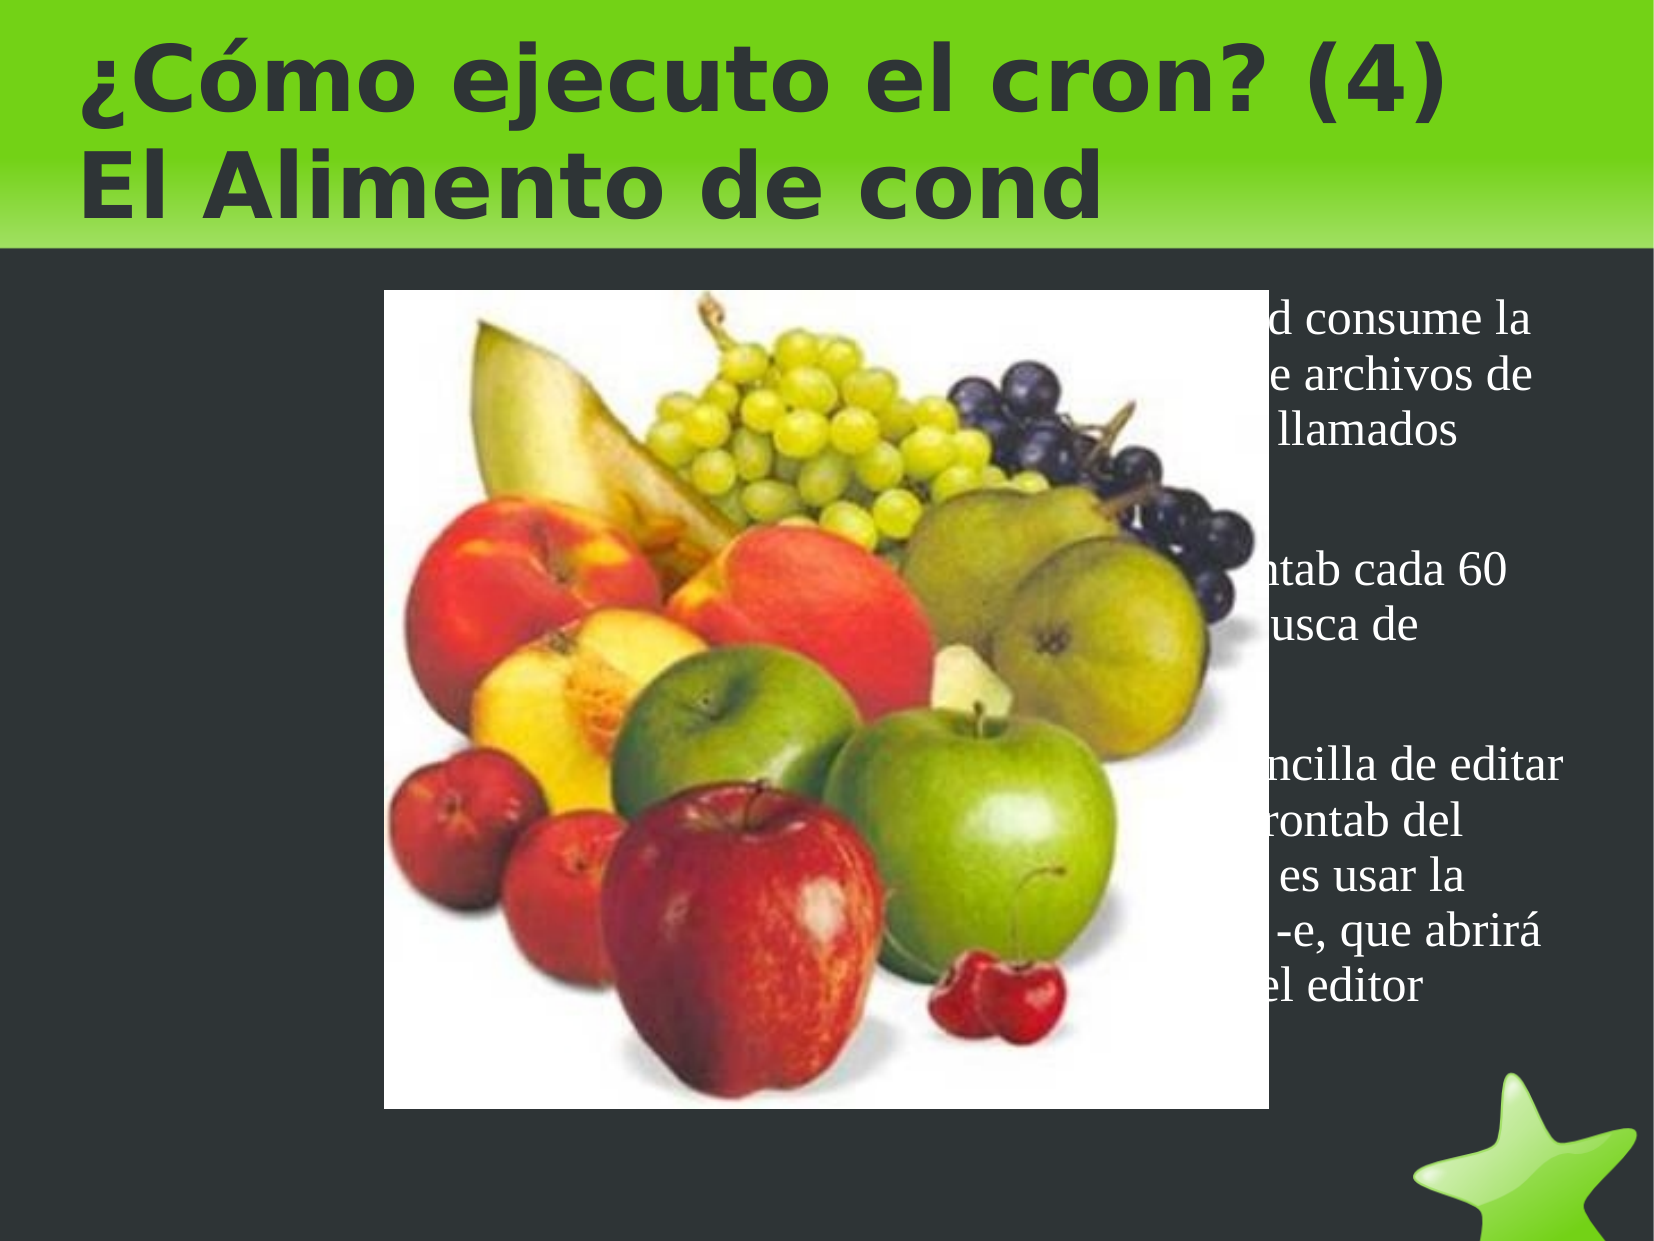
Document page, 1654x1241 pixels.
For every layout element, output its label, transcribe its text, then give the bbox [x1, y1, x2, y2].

title ¿Cómo ejecuto el cron? (4) El Alimento de cond [76, 25, 1565, 240]
picture [0, 0, 1654, 1241]
list El demonio crond consume la información de archivos de configuración llamados crontab. Crond lee el crontab cada 60 segundos en busca de cambios. La forma más sencilla de editar este archivo crontab del usuario actual es usar la orden contrab -e, que abrirá el archivo en el editor configurado. [845, 290, 1572, 1136]
